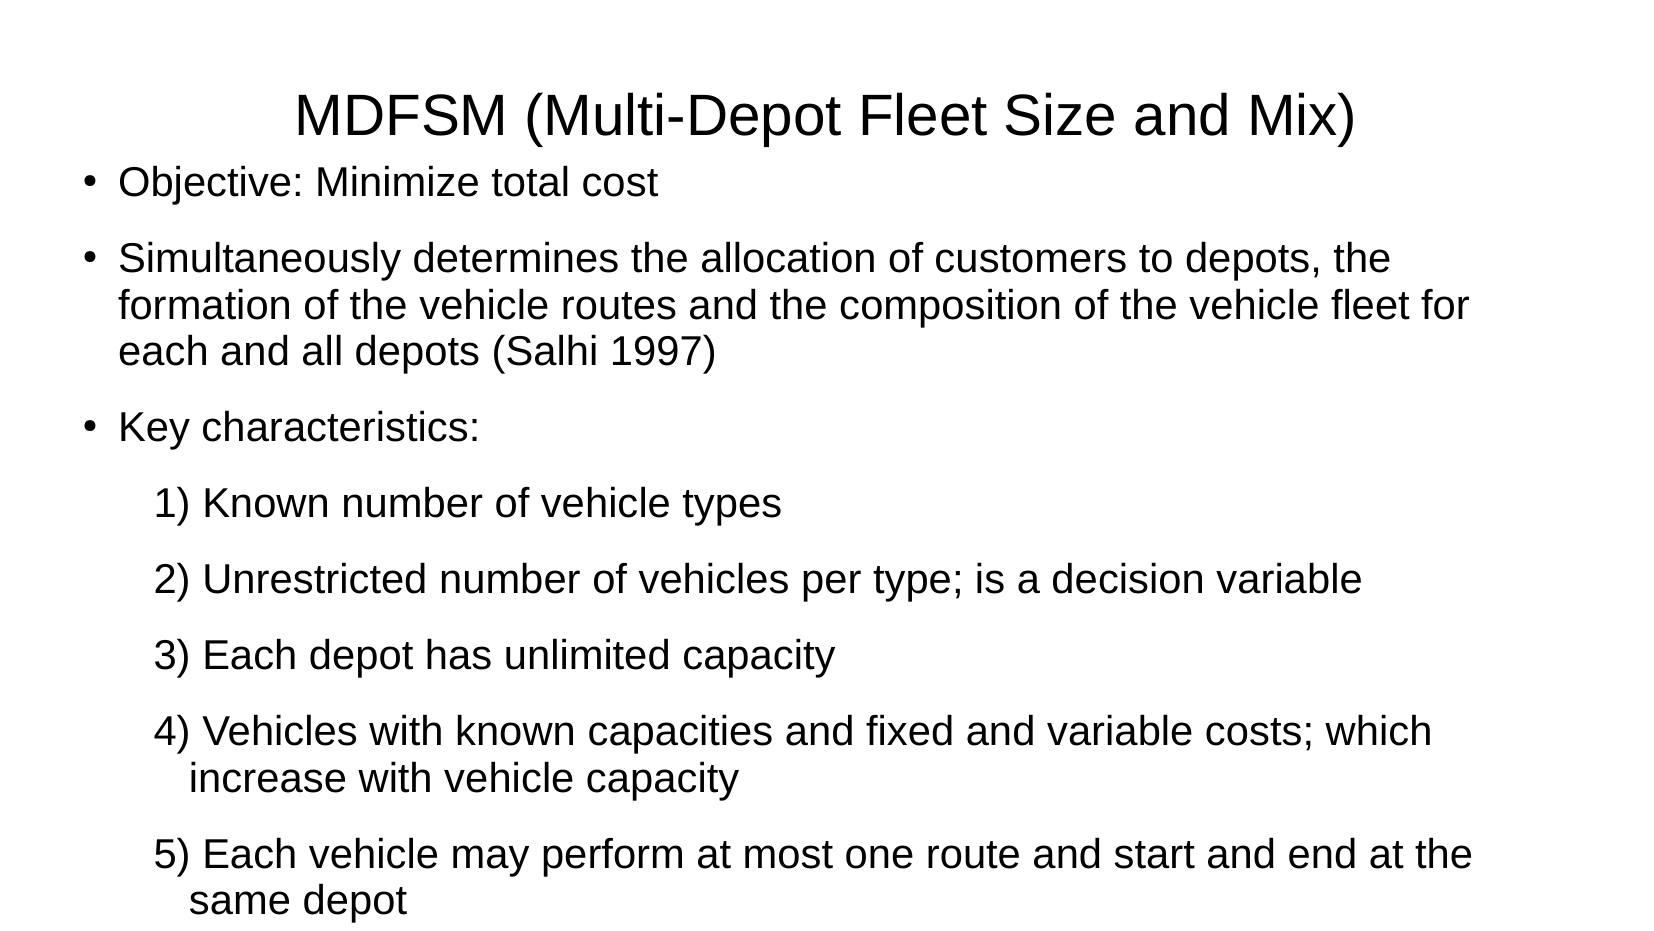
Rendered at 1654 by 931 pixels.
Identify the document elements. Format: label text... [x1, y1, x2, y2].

subtitle Objective: Minimize total cost Simultaneously determines the allocation of customers to depots, the formation of the vehicle routes and the composition of the vehicle fleet for each and all depots (Salhi 1997) Key characteristics: Known number of vehicle types Unrestricted number of vehicles per type; is a decision variable Each depot has unlimited capacity Vehicles with known capacities and fixed and variable costs; which increase with vehicle capacity Each vehicle may perform at most one route and start and end at the same depot [82, 158, 1571, 924]
title MDFSM (Multi-Depot Fleet Size and Mix) [82, 37, 1571, 158]
